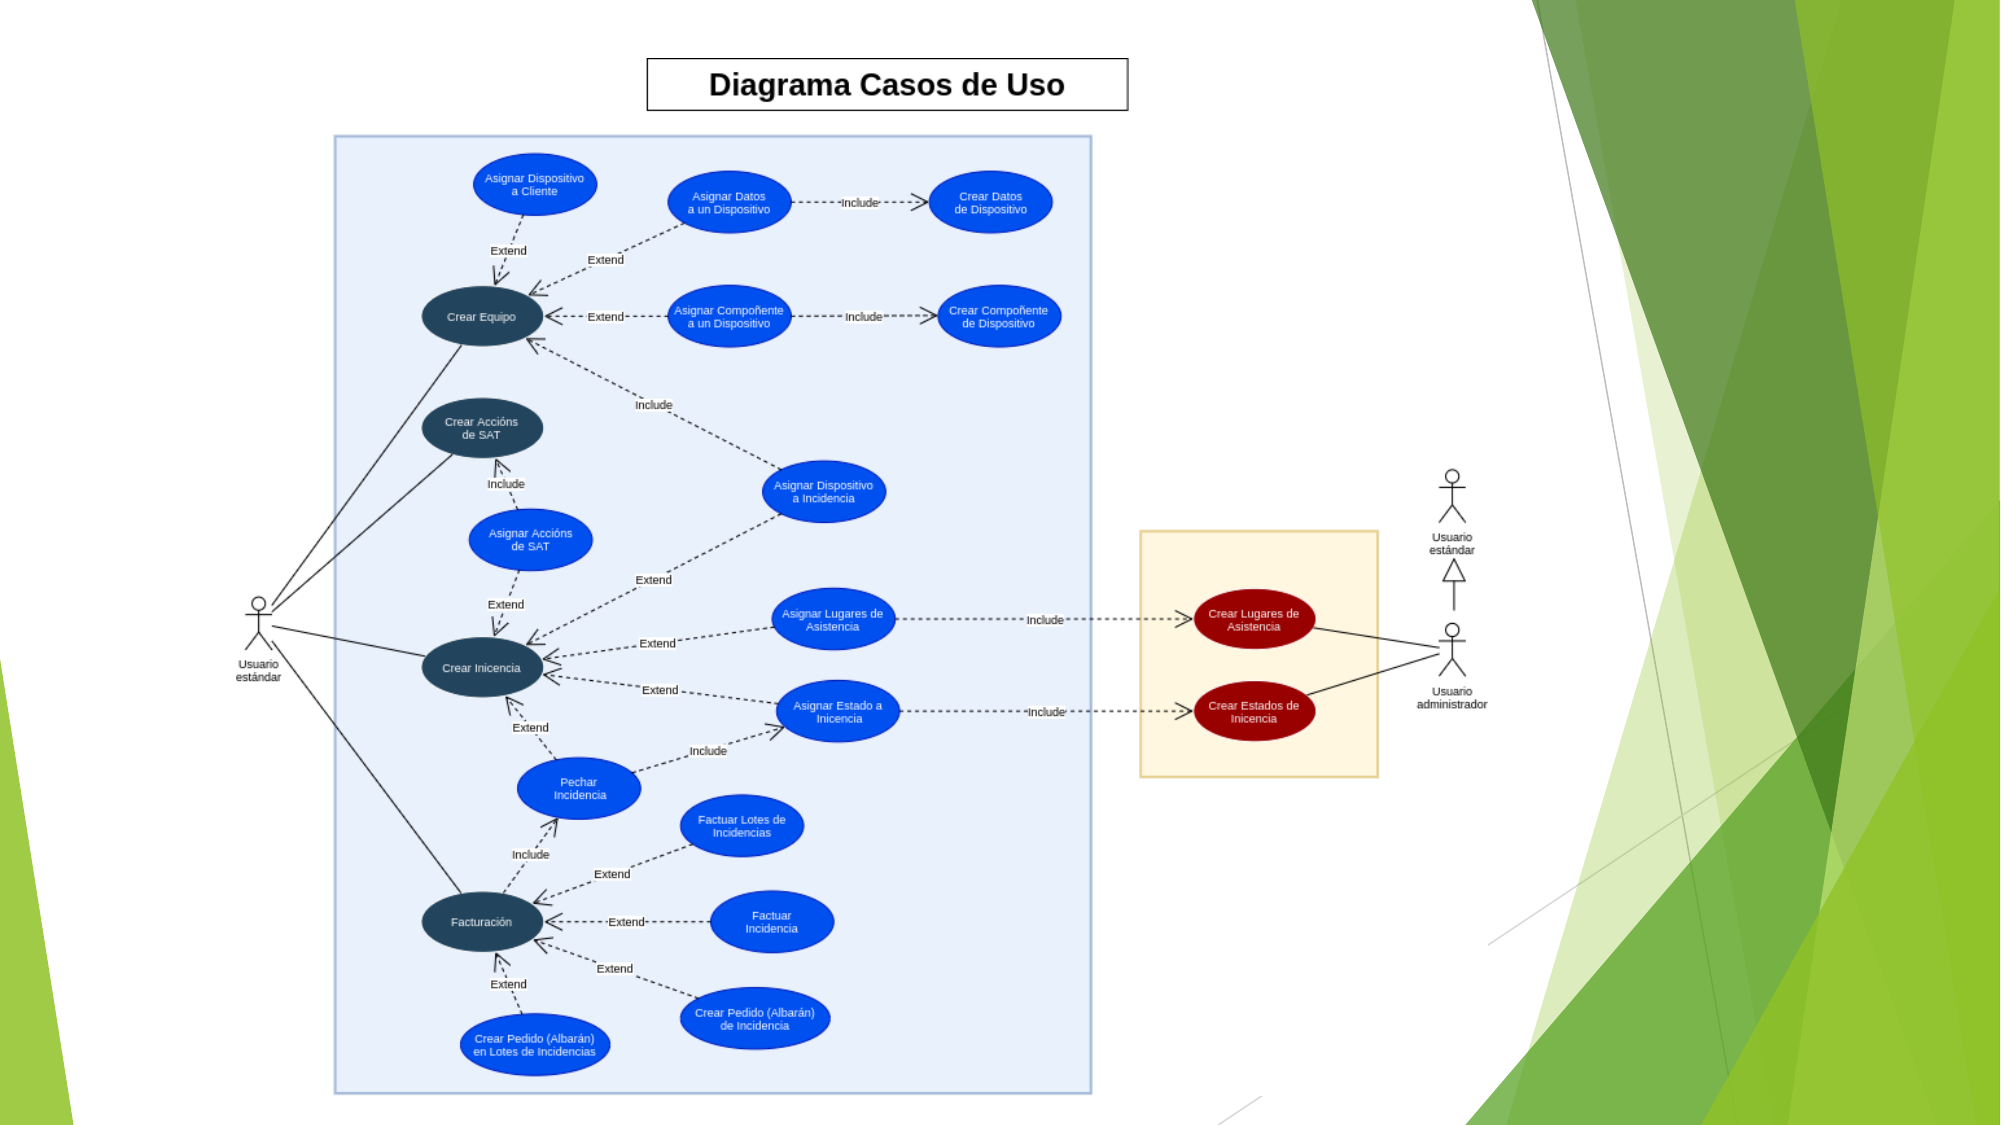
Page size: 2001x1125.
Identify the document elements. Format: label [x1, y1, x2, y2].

picture [236, 58, 1488, 1096]
